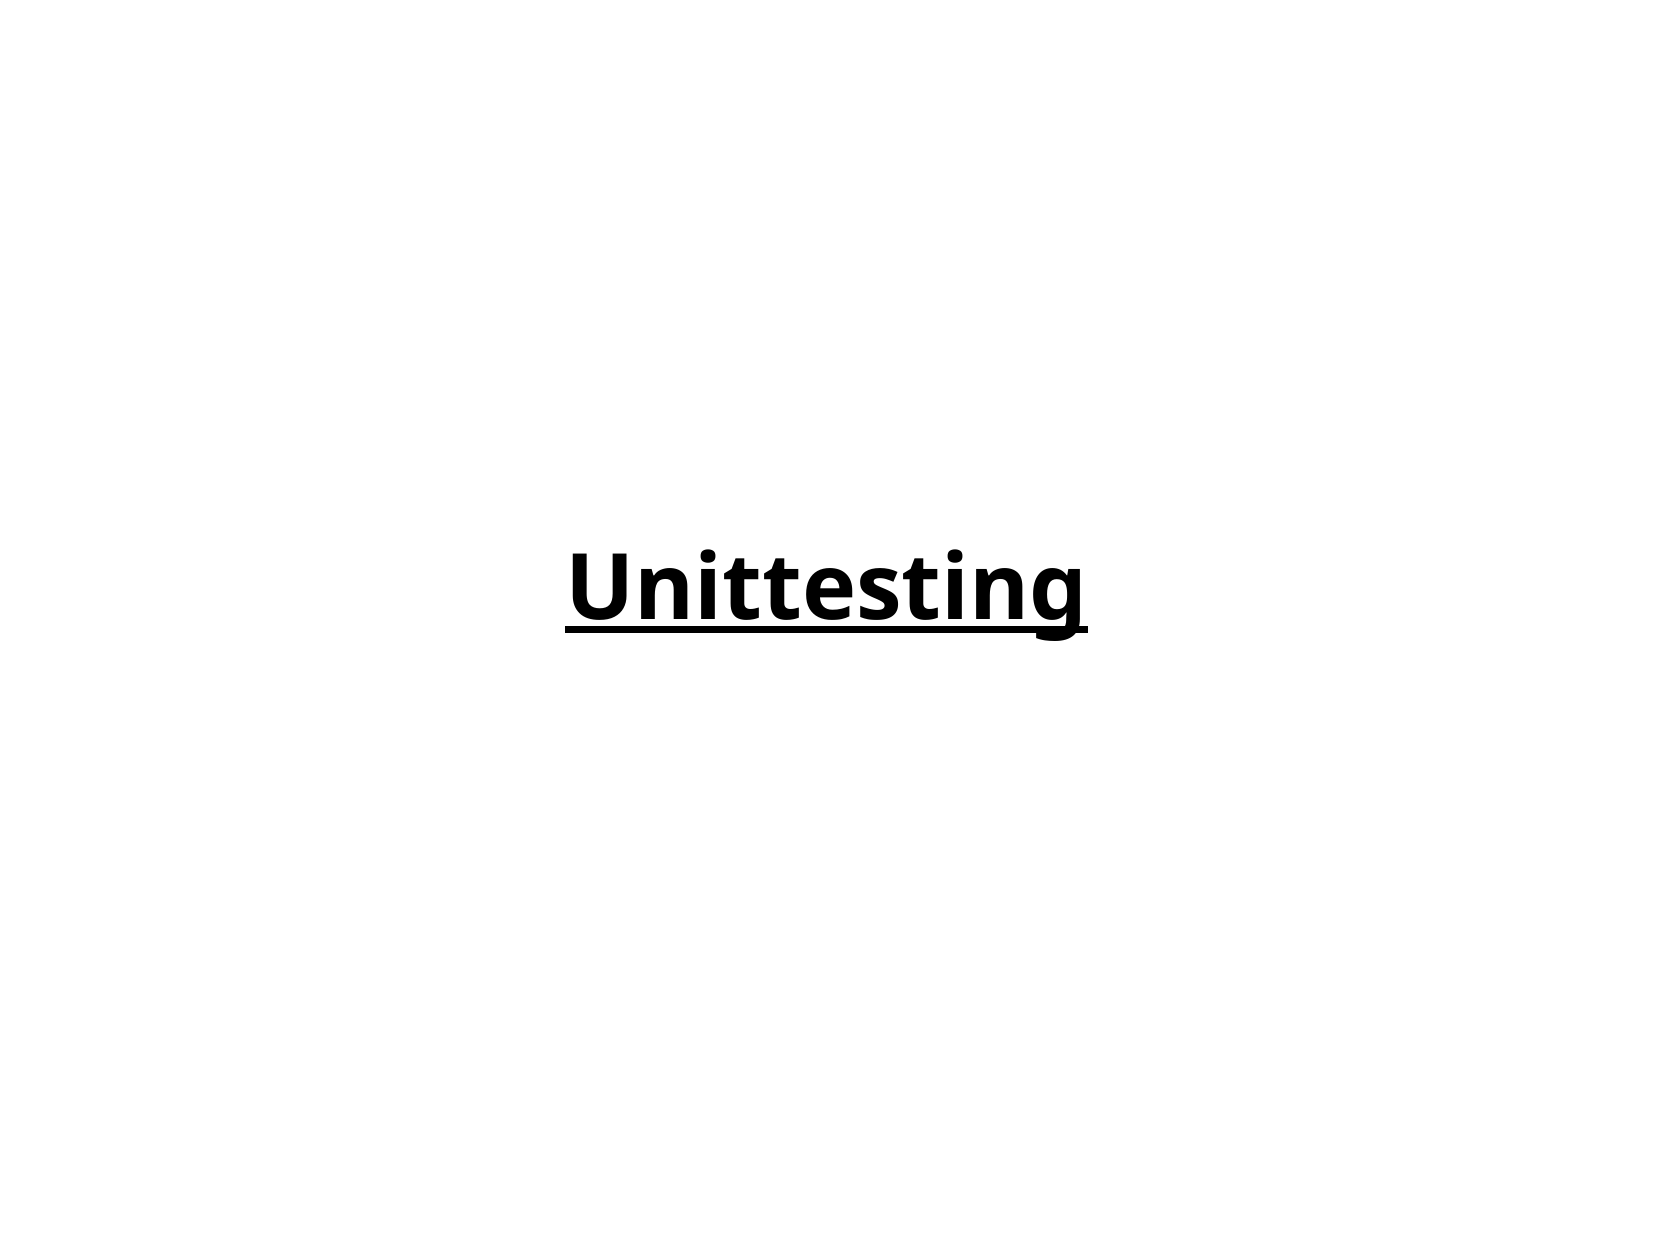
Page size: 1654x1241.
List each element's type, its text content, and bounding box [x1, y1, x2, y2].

title Unittesting [82, 487, 1571, 681]
